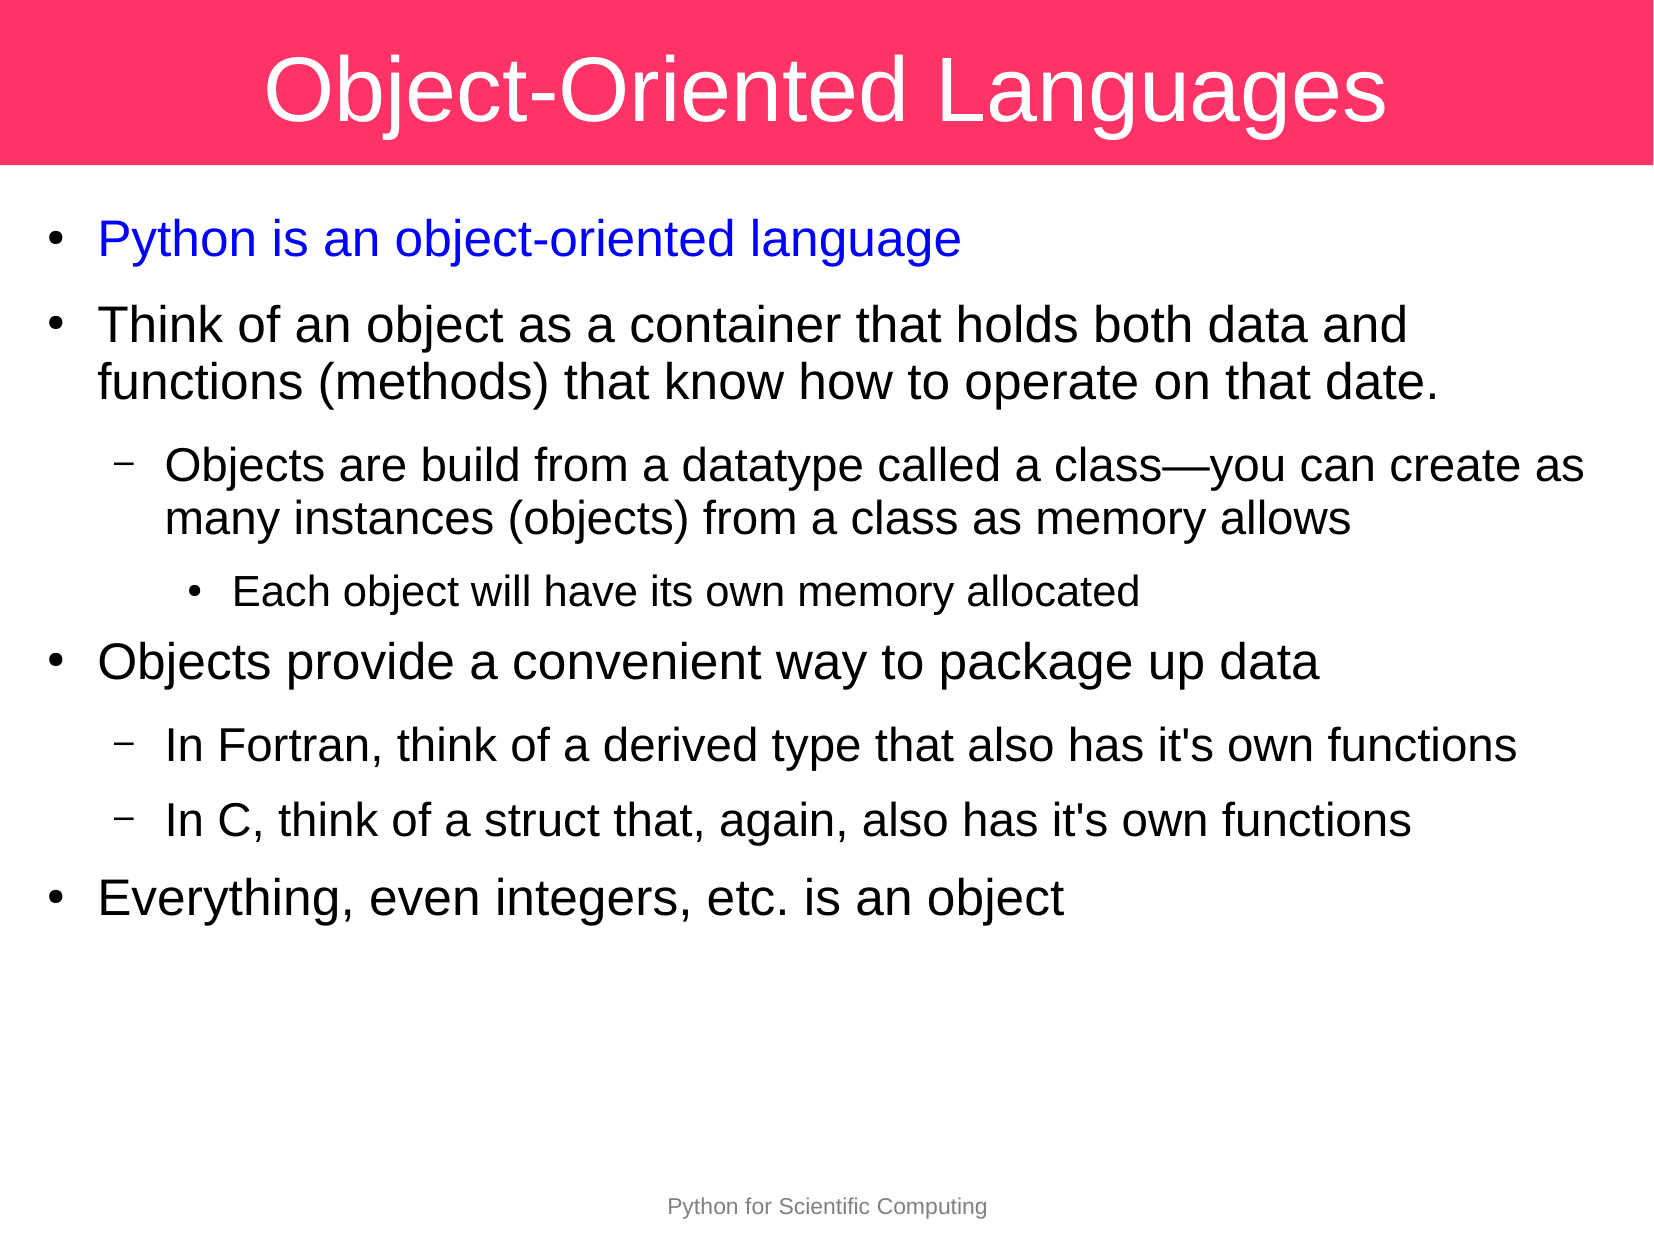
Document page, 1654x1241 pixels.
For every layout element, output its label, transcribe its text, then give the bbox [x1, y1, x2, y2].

title Object-Oriented Languages [82, 31, 1571, 148]
list Python is an object-oriented language Think of an object as a container that holds both data and functions (methods) that know how to operate on that date. Objects are build from a datatype called a class—you can create as many instances (objects) from a class as memory allows Each object will have its own memory allocated Objects provide a convenient way to package up data In Fortran, think of a derived type that also has it's own functions In C, think of a struct that, again, also has it's own functions Everything, even integers, etc. is an object [30, 210, 1621, 930]
